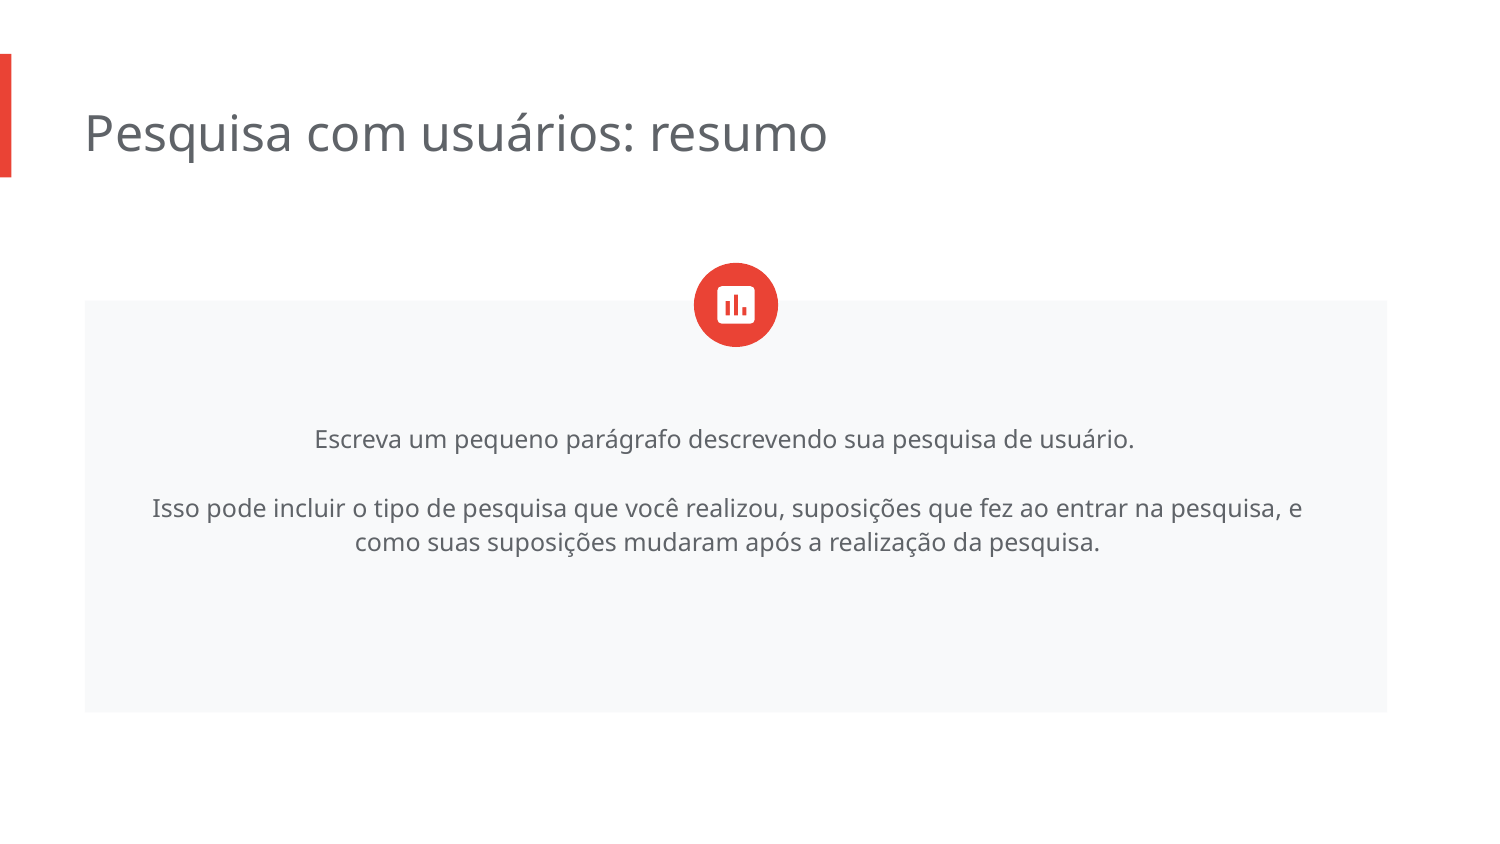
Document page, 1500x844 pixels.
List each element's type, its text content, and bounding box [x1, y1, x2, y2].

text_box [84, 262, 1388, 713]
text_box Escreva um pequeno parágrafo descrevendo sua pesquisa de usuário. Isso pode incluir o tipo de pesquisa que você realizou, suposições que fez ao entrar na pesquisa, e como suas suposições mudaram após a realização da pesquisa. [150, 403, 1322, 572]
text_box Pesquisa com usuários: resumo [84, 85, 1095, 177]
